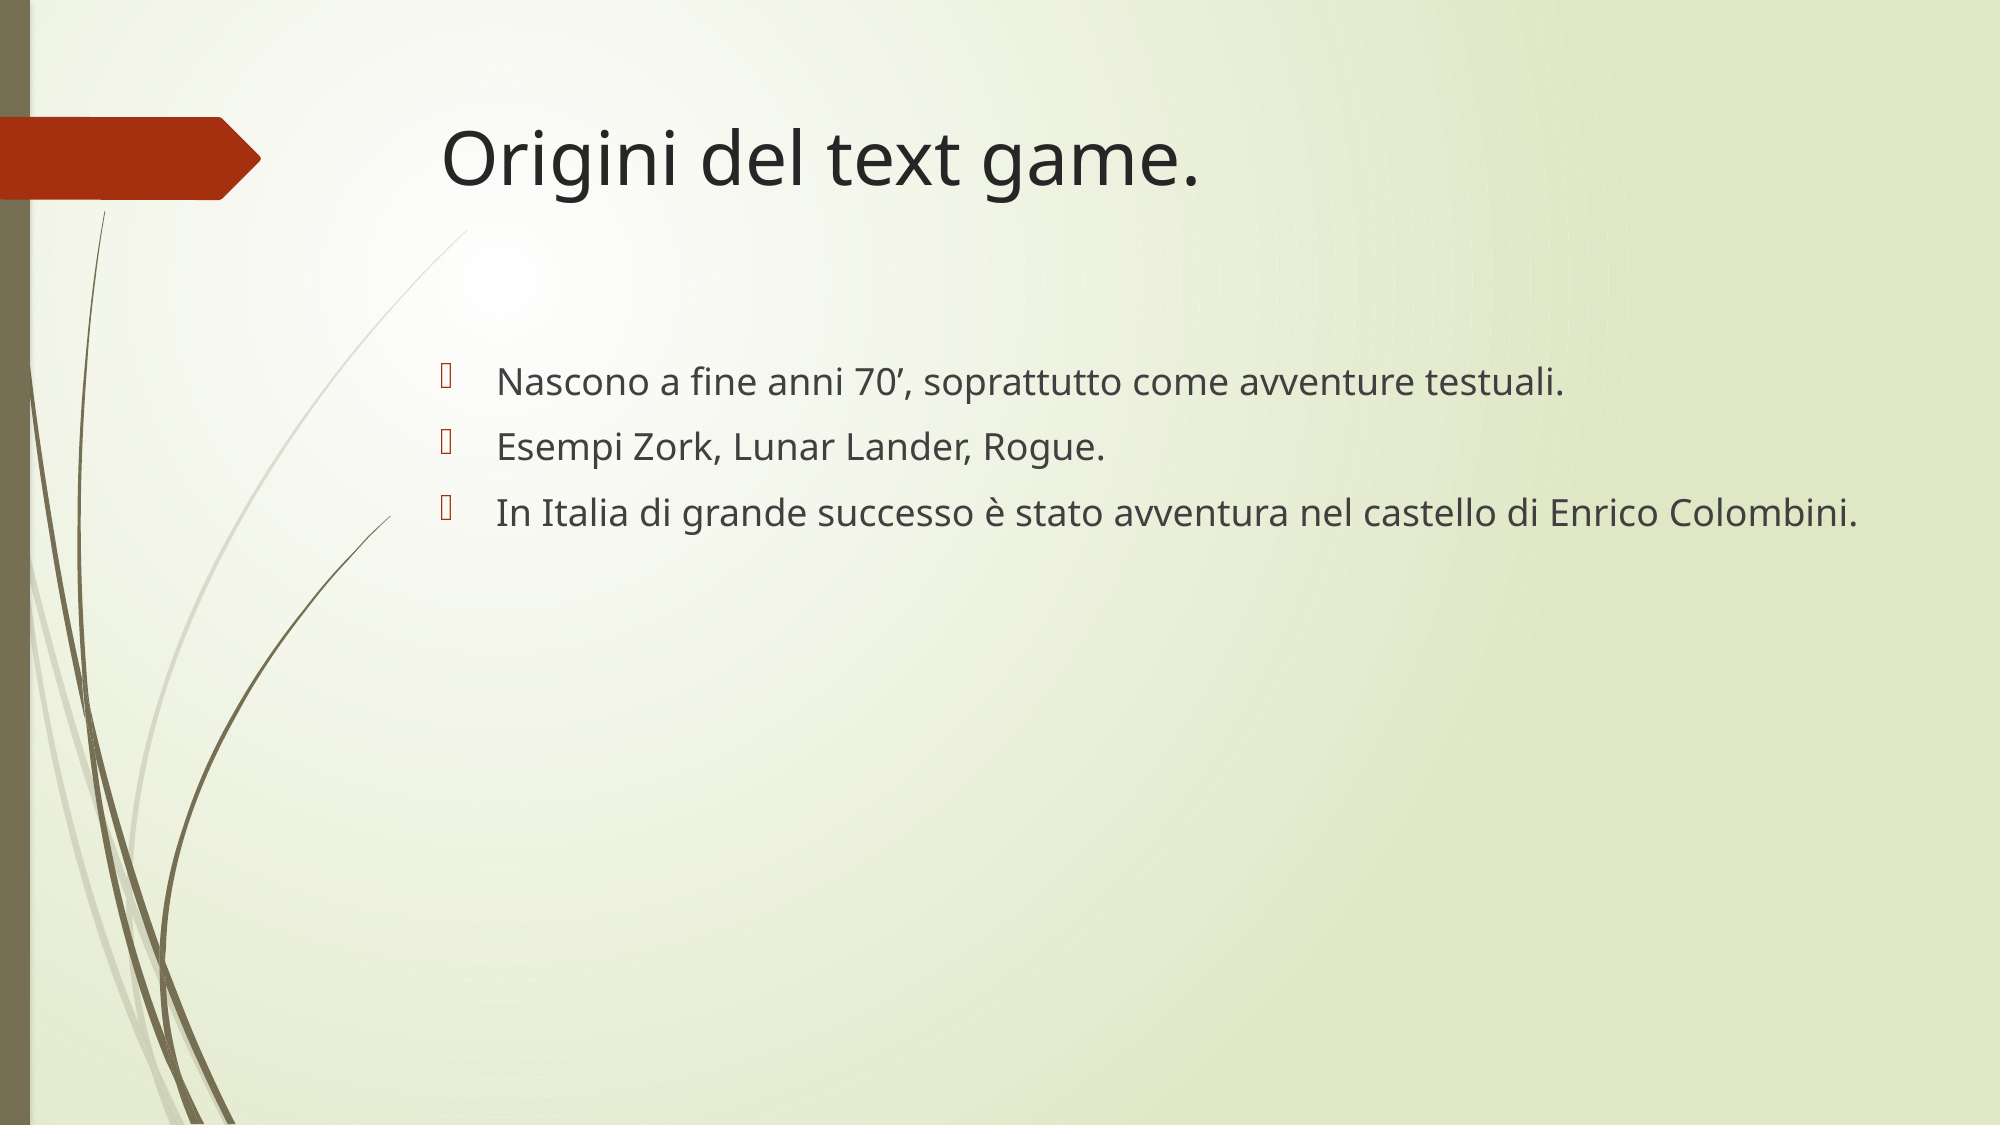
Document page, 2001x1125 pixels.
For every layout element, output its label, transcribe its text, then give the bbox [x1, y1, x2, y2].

list Nascono a fine anni 70’, soprattutto come avventure testuali. Esempi Zork, Lunar Lander, Rogue. In Italia di grande successo è stato avventura nel castello di Enrico Colombini. [424, 350, 1888, 970]
title Origini del text game. [425, 102, 1888, 313]
